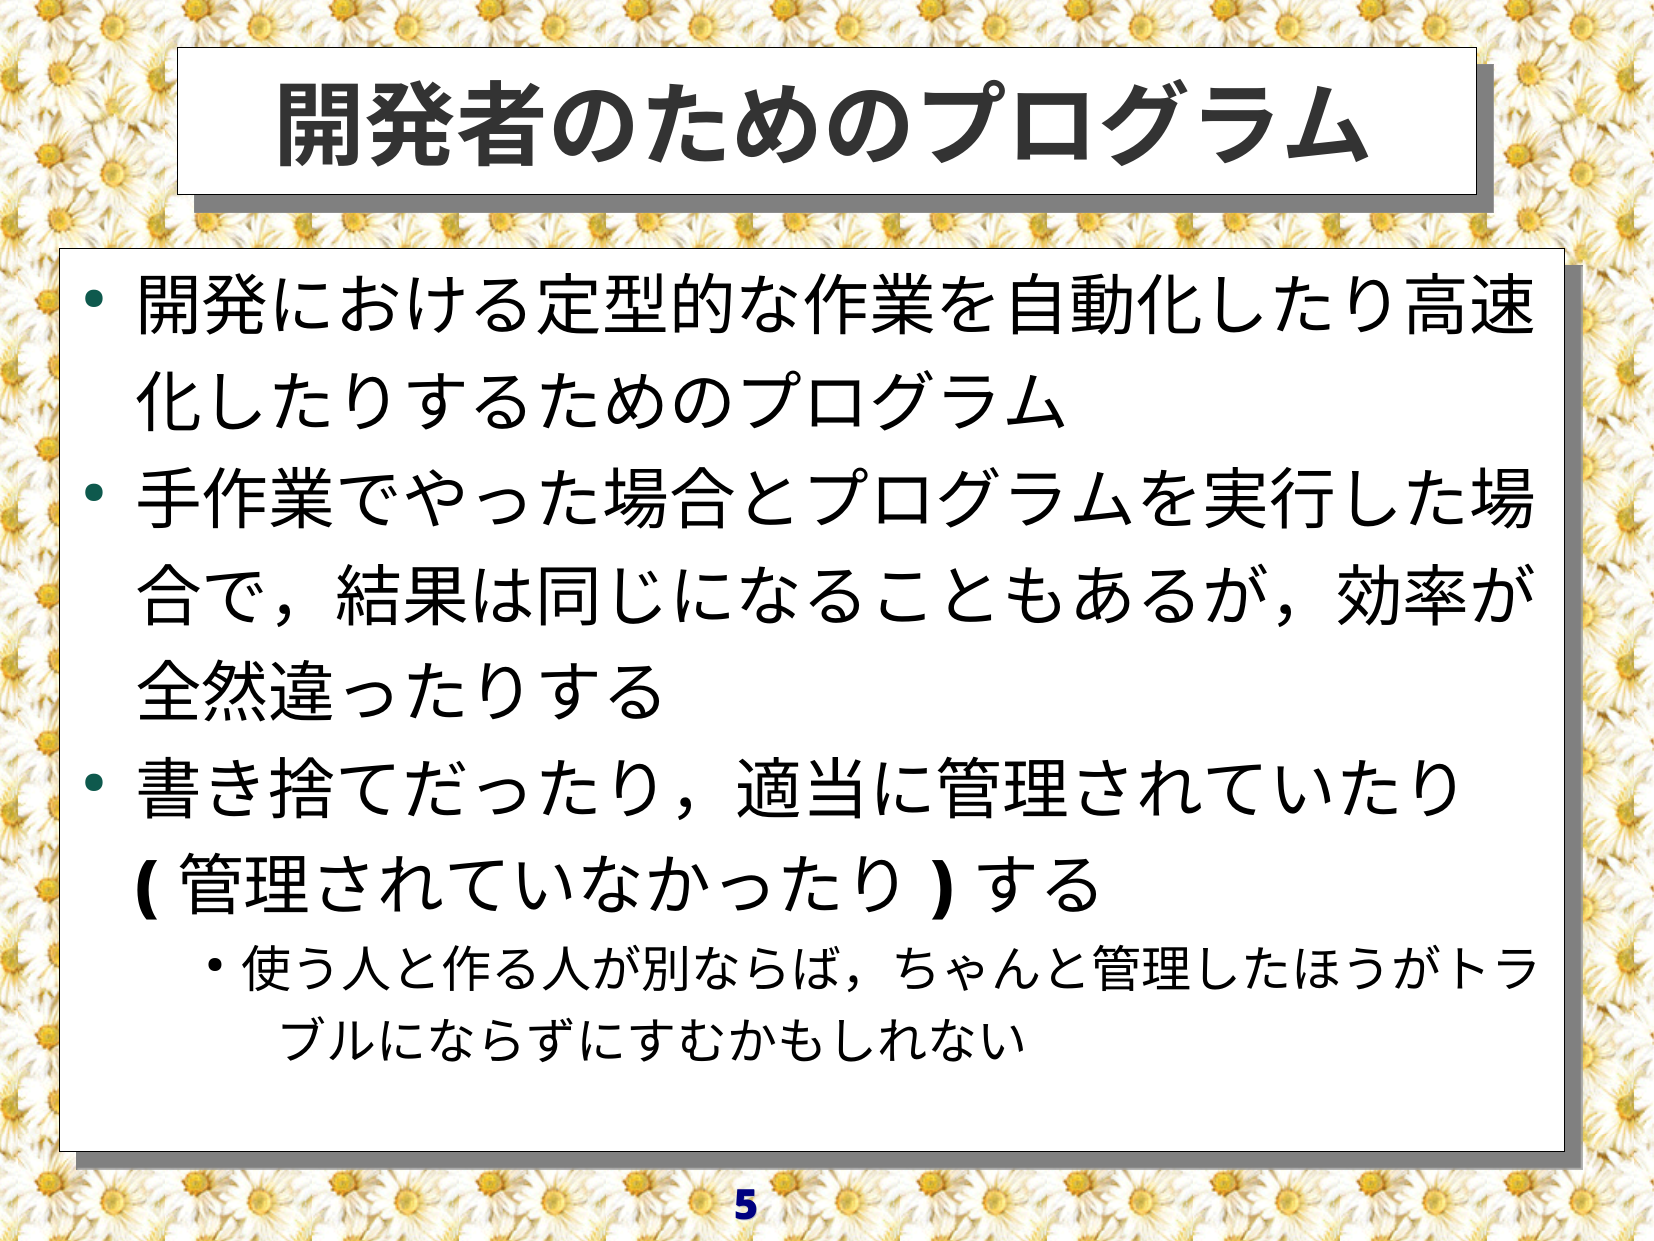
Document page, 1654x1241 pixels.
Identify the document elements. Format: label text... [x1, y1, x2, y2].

list 開発における定型的な作業を自動化したり高速化したりするためのプログラム 手作業でやった場合とプログラムを実行した場合で，結果は同じになることもあるが，効率が全然違ったりする 書き捨てだったり，適当に管理されていたり(管理されていなかったり)する 使う人と作る人が別ならば，ちゃんと管理したほうがトラブルにならずにすむかもしれない [64, 252, 1565, 1108]
picture [0, 0, 1654, 1241]
title 開発者のためのプログラム [218, 49, 1430, 187]
